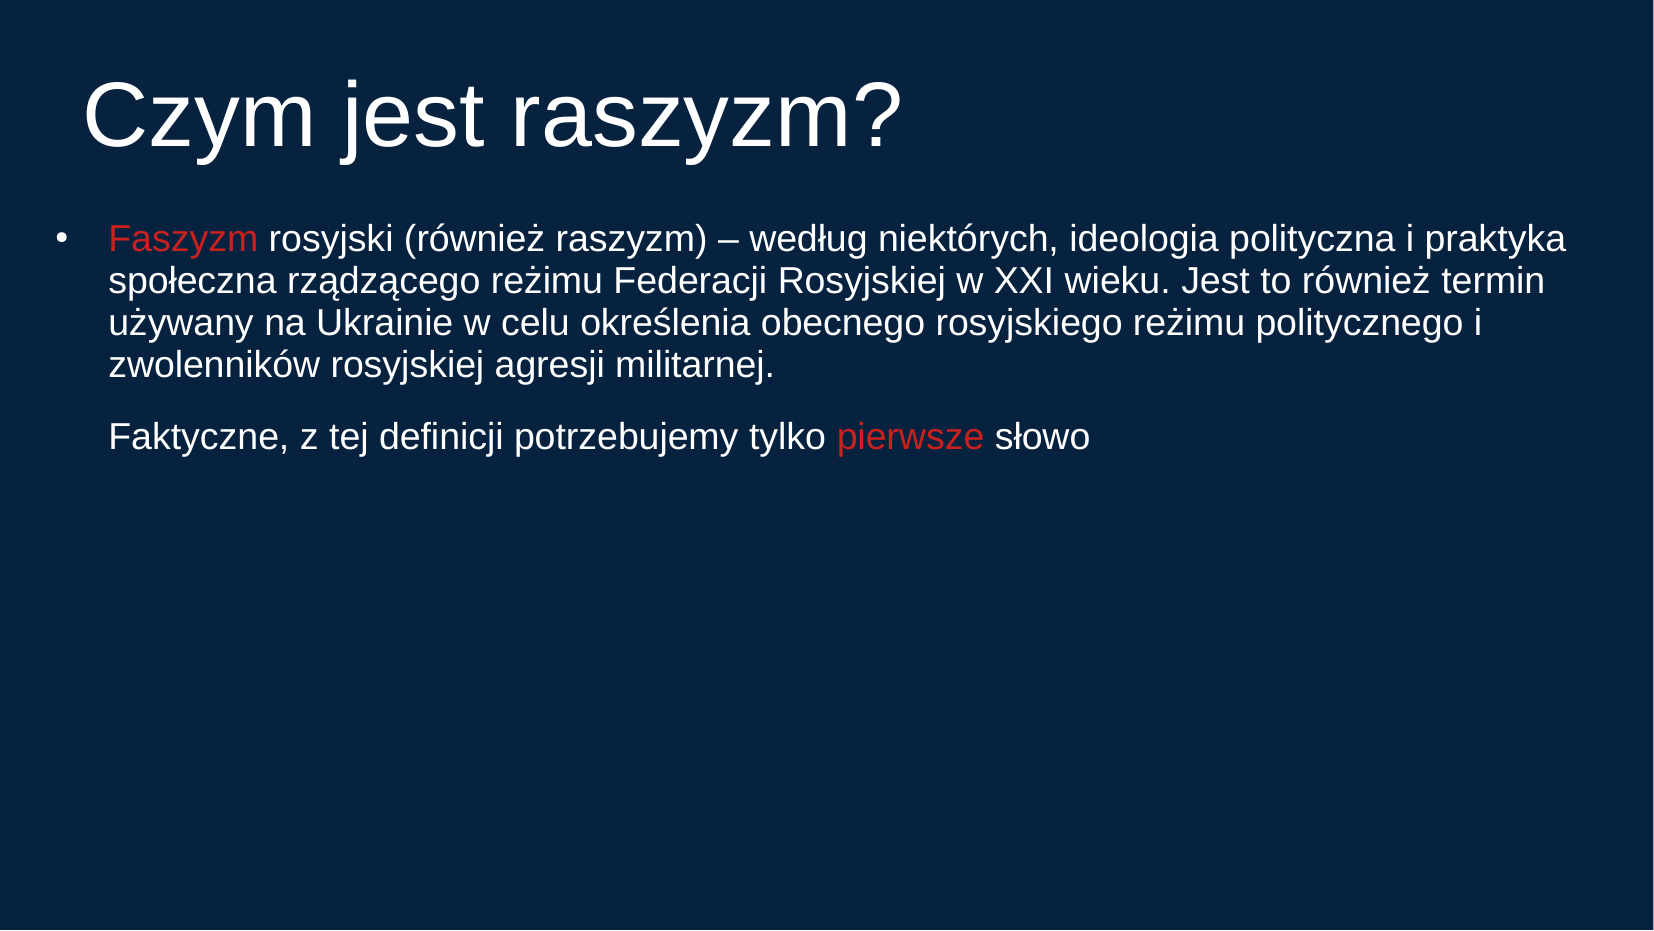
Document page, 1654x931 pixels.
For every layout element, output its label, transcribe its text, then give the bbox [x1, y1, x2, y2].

list Faszyzm rosyjski (również raszyzm) – według niektórych, ideologia polityczna i praktyka społeczna rządzącego reżimu Federacji Rosyjskiej w XXI wieku. Jest to również termin używany na Ukrainie w celu określenia obecnego rosyjskiego reżimu politycznego i zwolenników rosyjskiej agresji militarnej. Faktyczne, z tej definicji potrzebujemy tylko pierwsze słowo [37, 217, 1613, 901]
title Czym jest raszyzm? [82, 37, 1571, 193]
